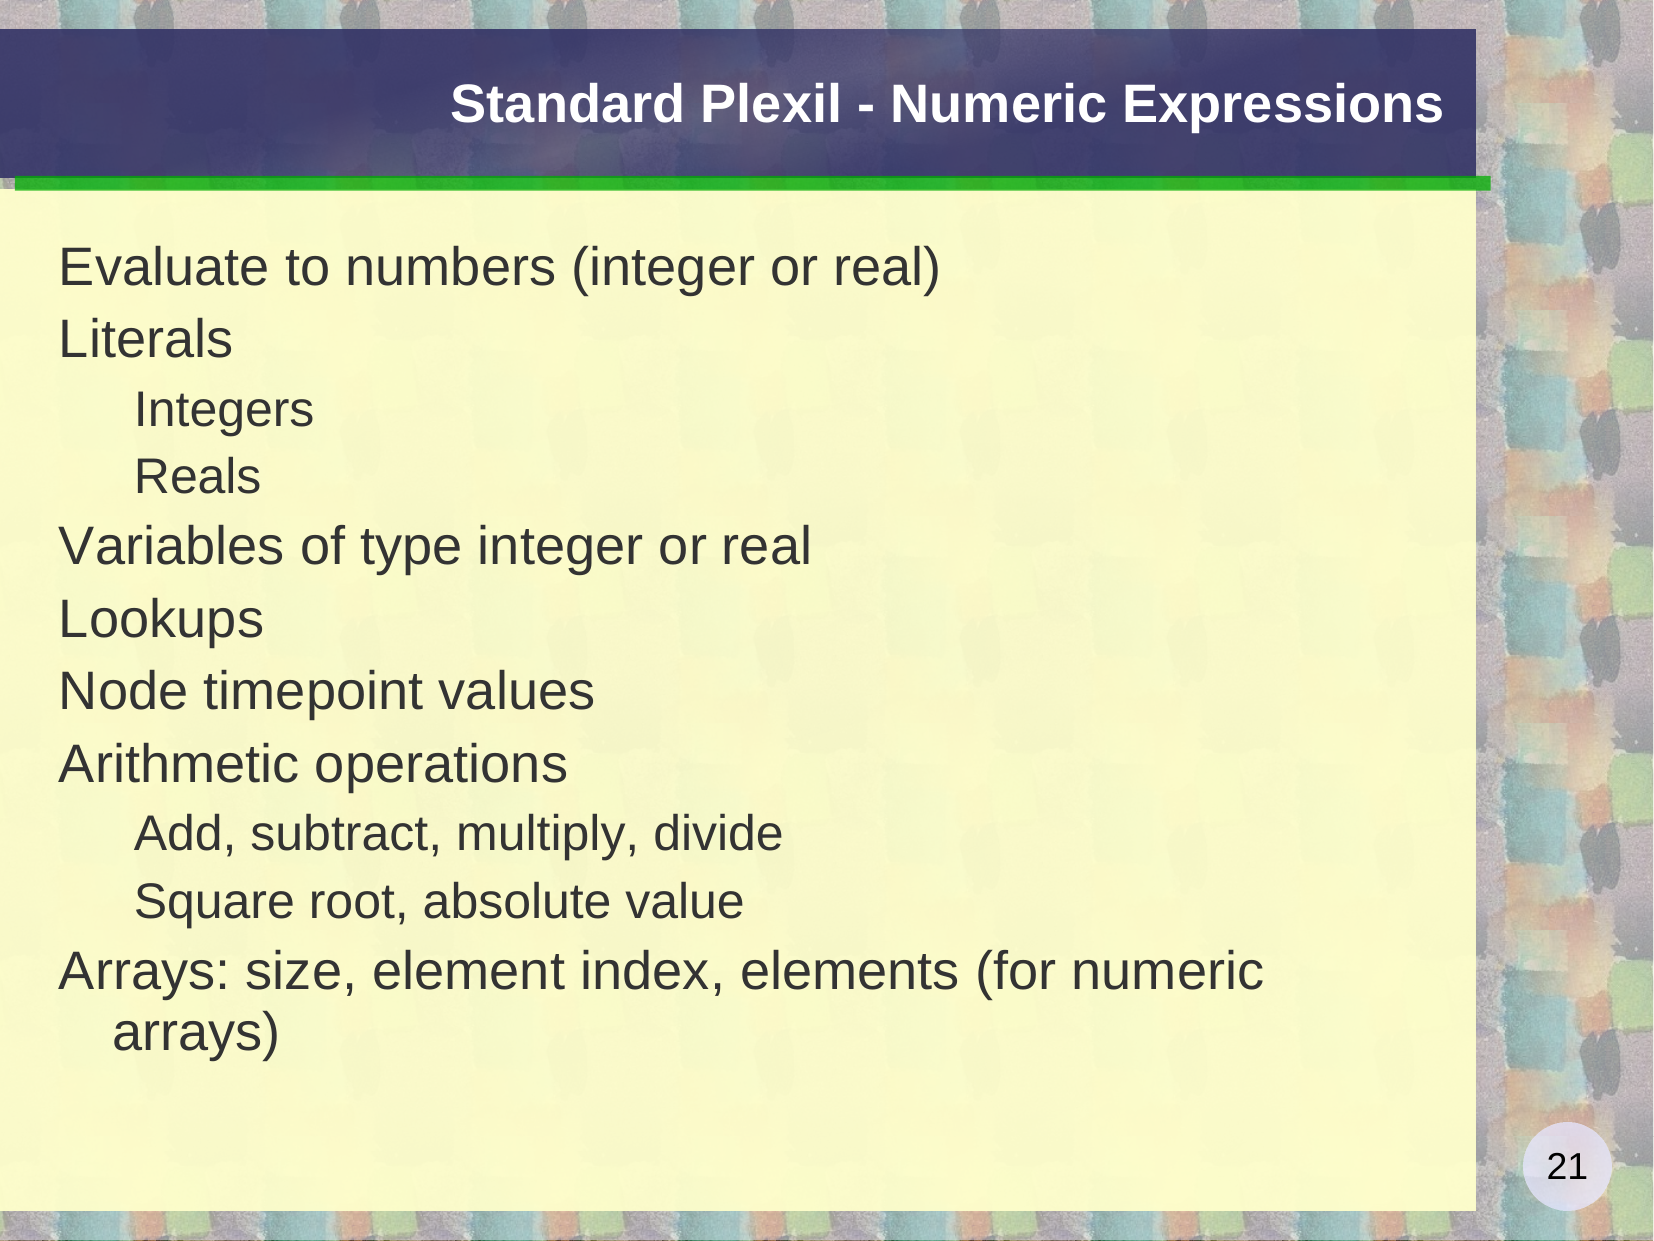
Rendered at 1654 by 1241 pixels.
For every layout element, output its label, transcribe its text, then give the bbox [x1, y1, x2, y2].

title Standard Plexil - Numeric Expressions [29, 66, 1447, 141]
list Evaluate to numbers (integer or real) Literals Integers Reals Variables of type integer or real Lookups Node timepoint values Arithmetic operations Add, subtract, multiply, divide Square root, absolute value Arrays: size, element index, elements (for numeric arrays) [58, 236, 1417, 1167]
